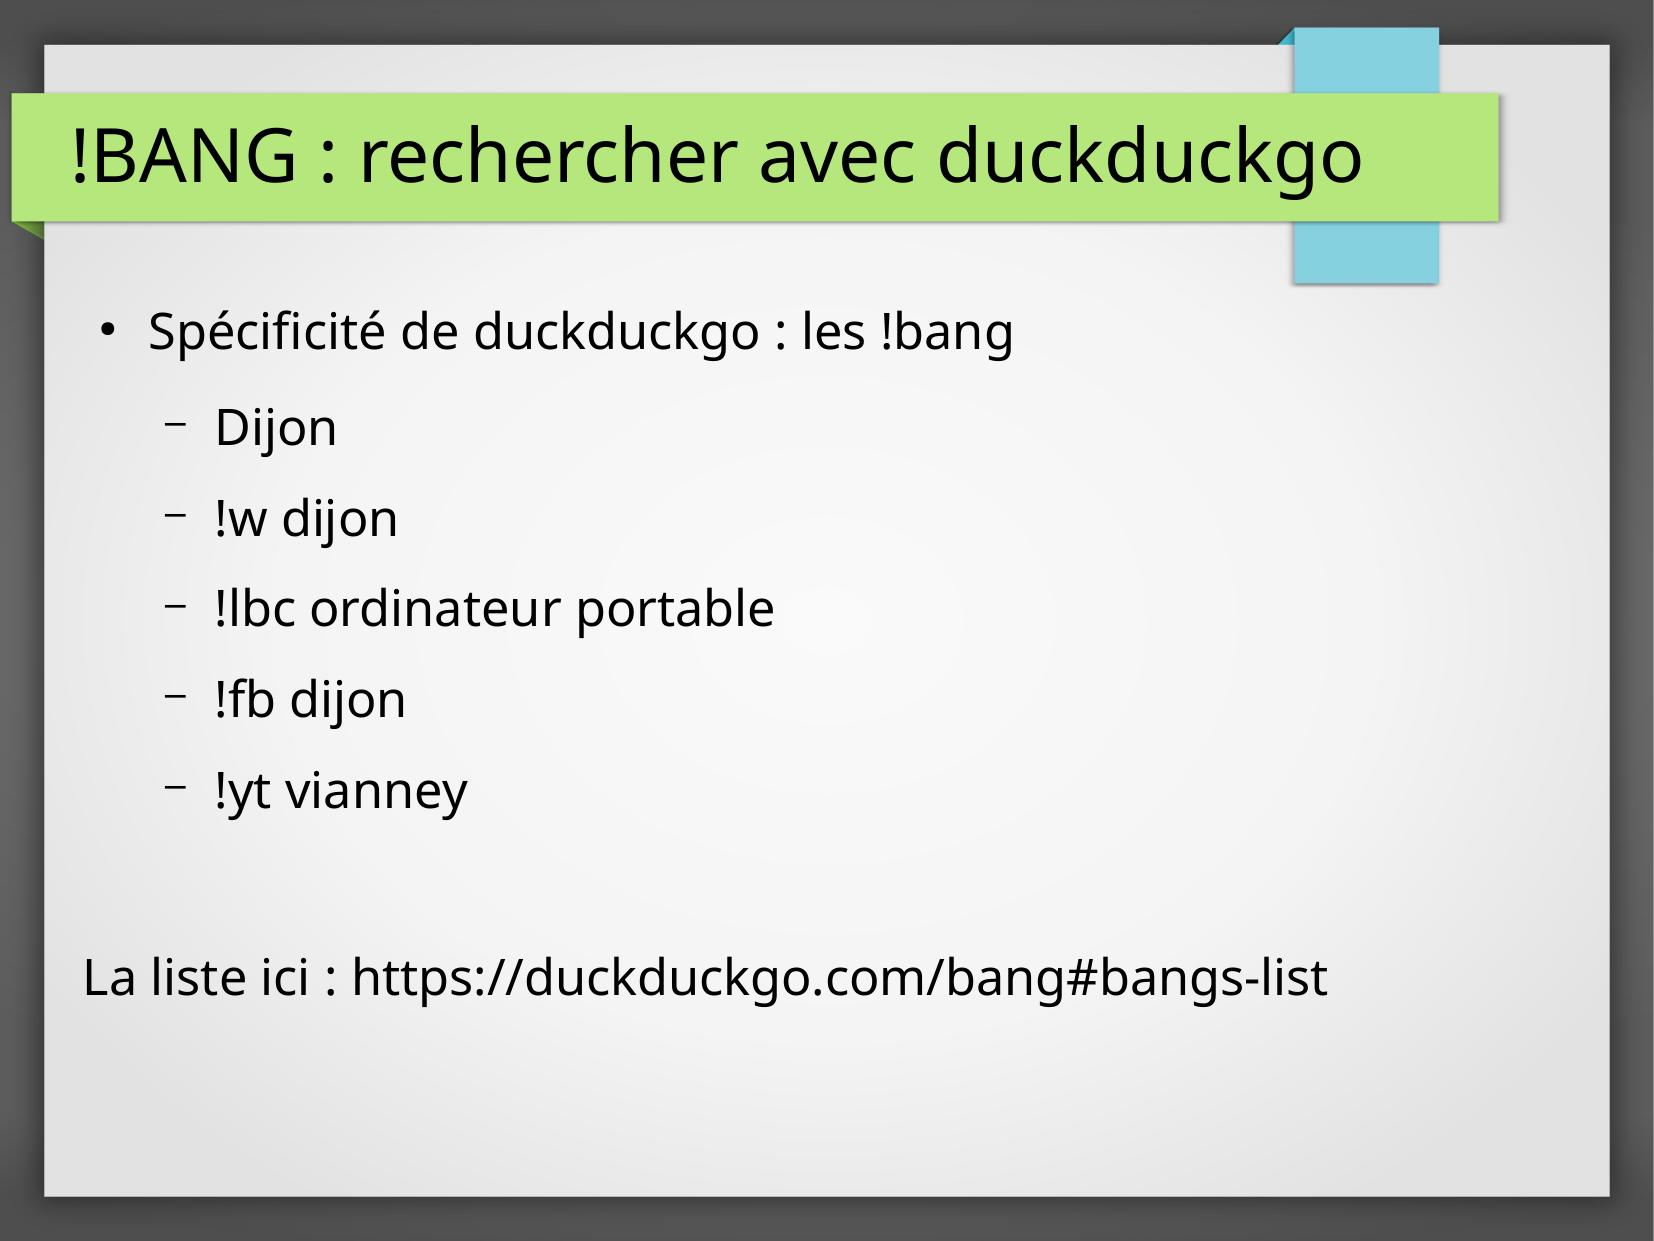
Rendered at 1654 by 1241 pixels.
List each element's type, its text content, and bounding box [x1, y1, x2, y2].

title !BANG : rechercher avec duckduckgo [70, 60, 1524, 248]
picture [0, 0, 1654, 1241]
list Spécificité de duckduckgo : les !bang Dijon !w dijon !lbc ordinateur portable !fb dijon !yt vianney La liste ici : https://duckduckgo.com/bang#bangs-list [82, 295, 1571, 1015]
